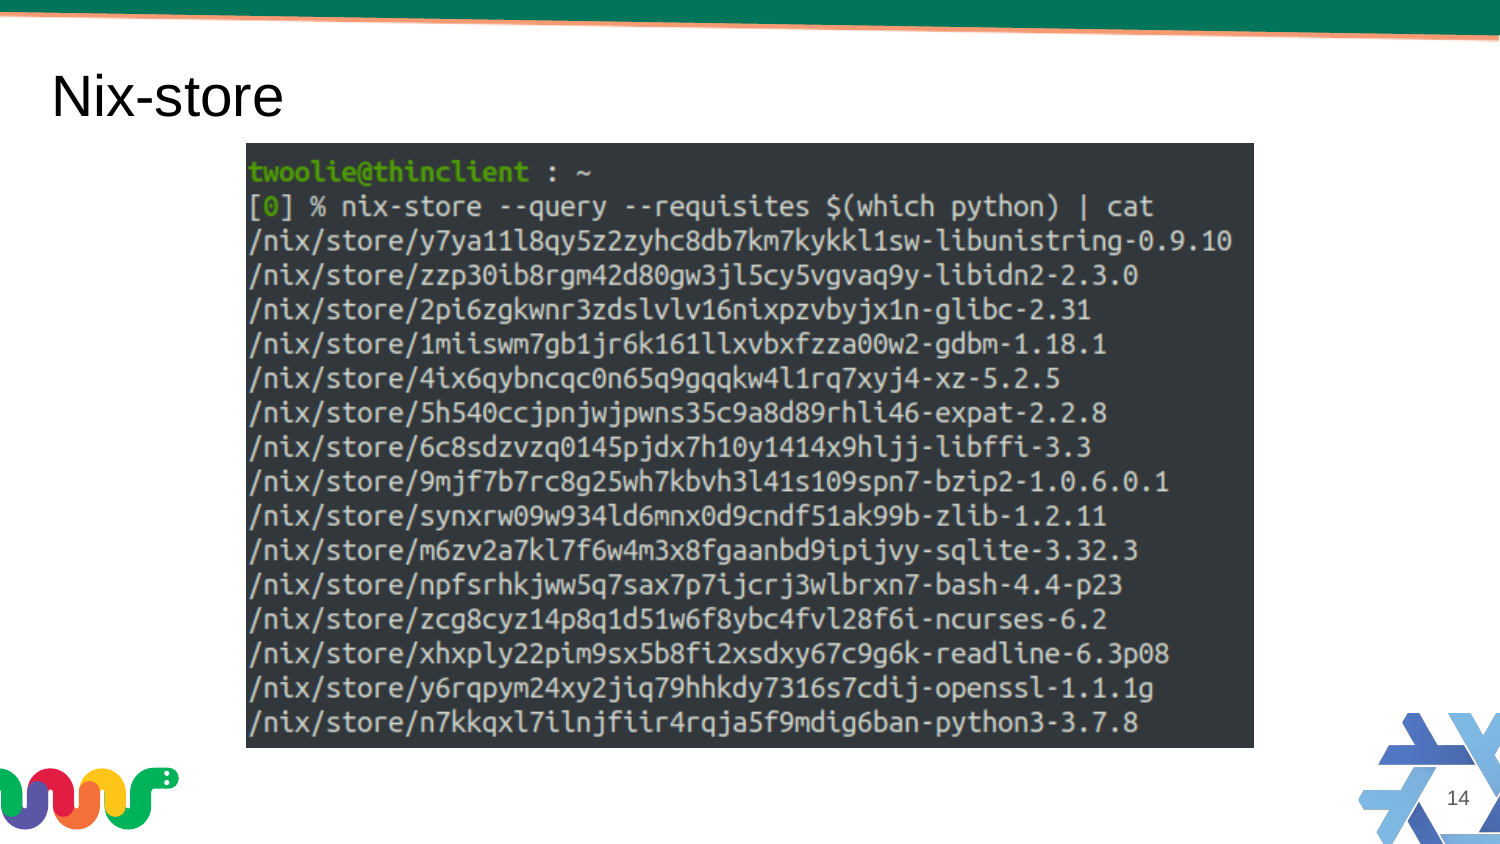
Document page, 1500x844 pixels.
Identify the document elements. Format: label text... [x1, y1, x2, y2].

title Nix-store [51, 49, 1449, 144]
picture [1358, 713, 1500, 844]
picture [246, 143, 1254, 748]
